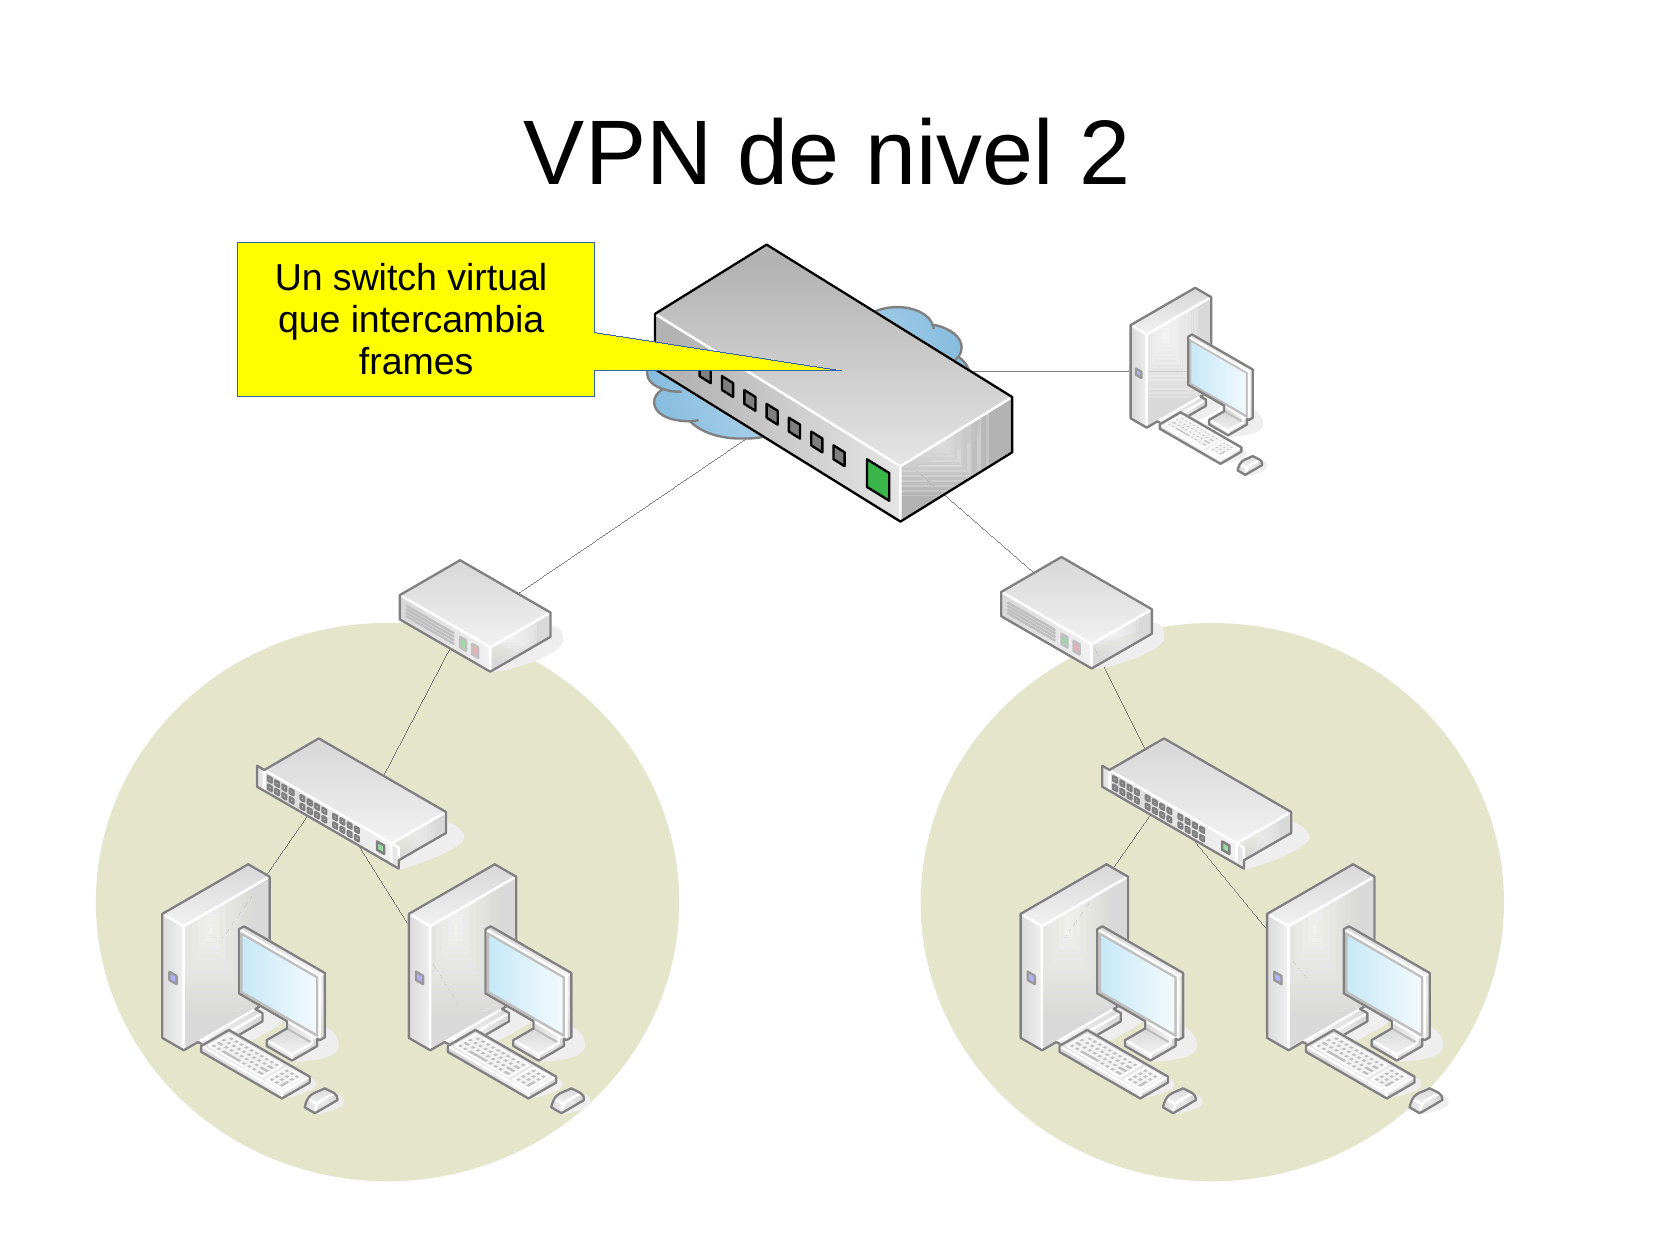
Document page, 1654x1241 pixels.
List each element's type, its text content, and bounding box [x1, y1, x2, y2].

title VPN de nivel 2 [83, 49, 1572, 242]
text_box [657, 247, 1010, 519]
text_box Un switch virtual que intercambia frames [237, 242, 842, 397]
text_box [53, 242, 1598, 1208]
